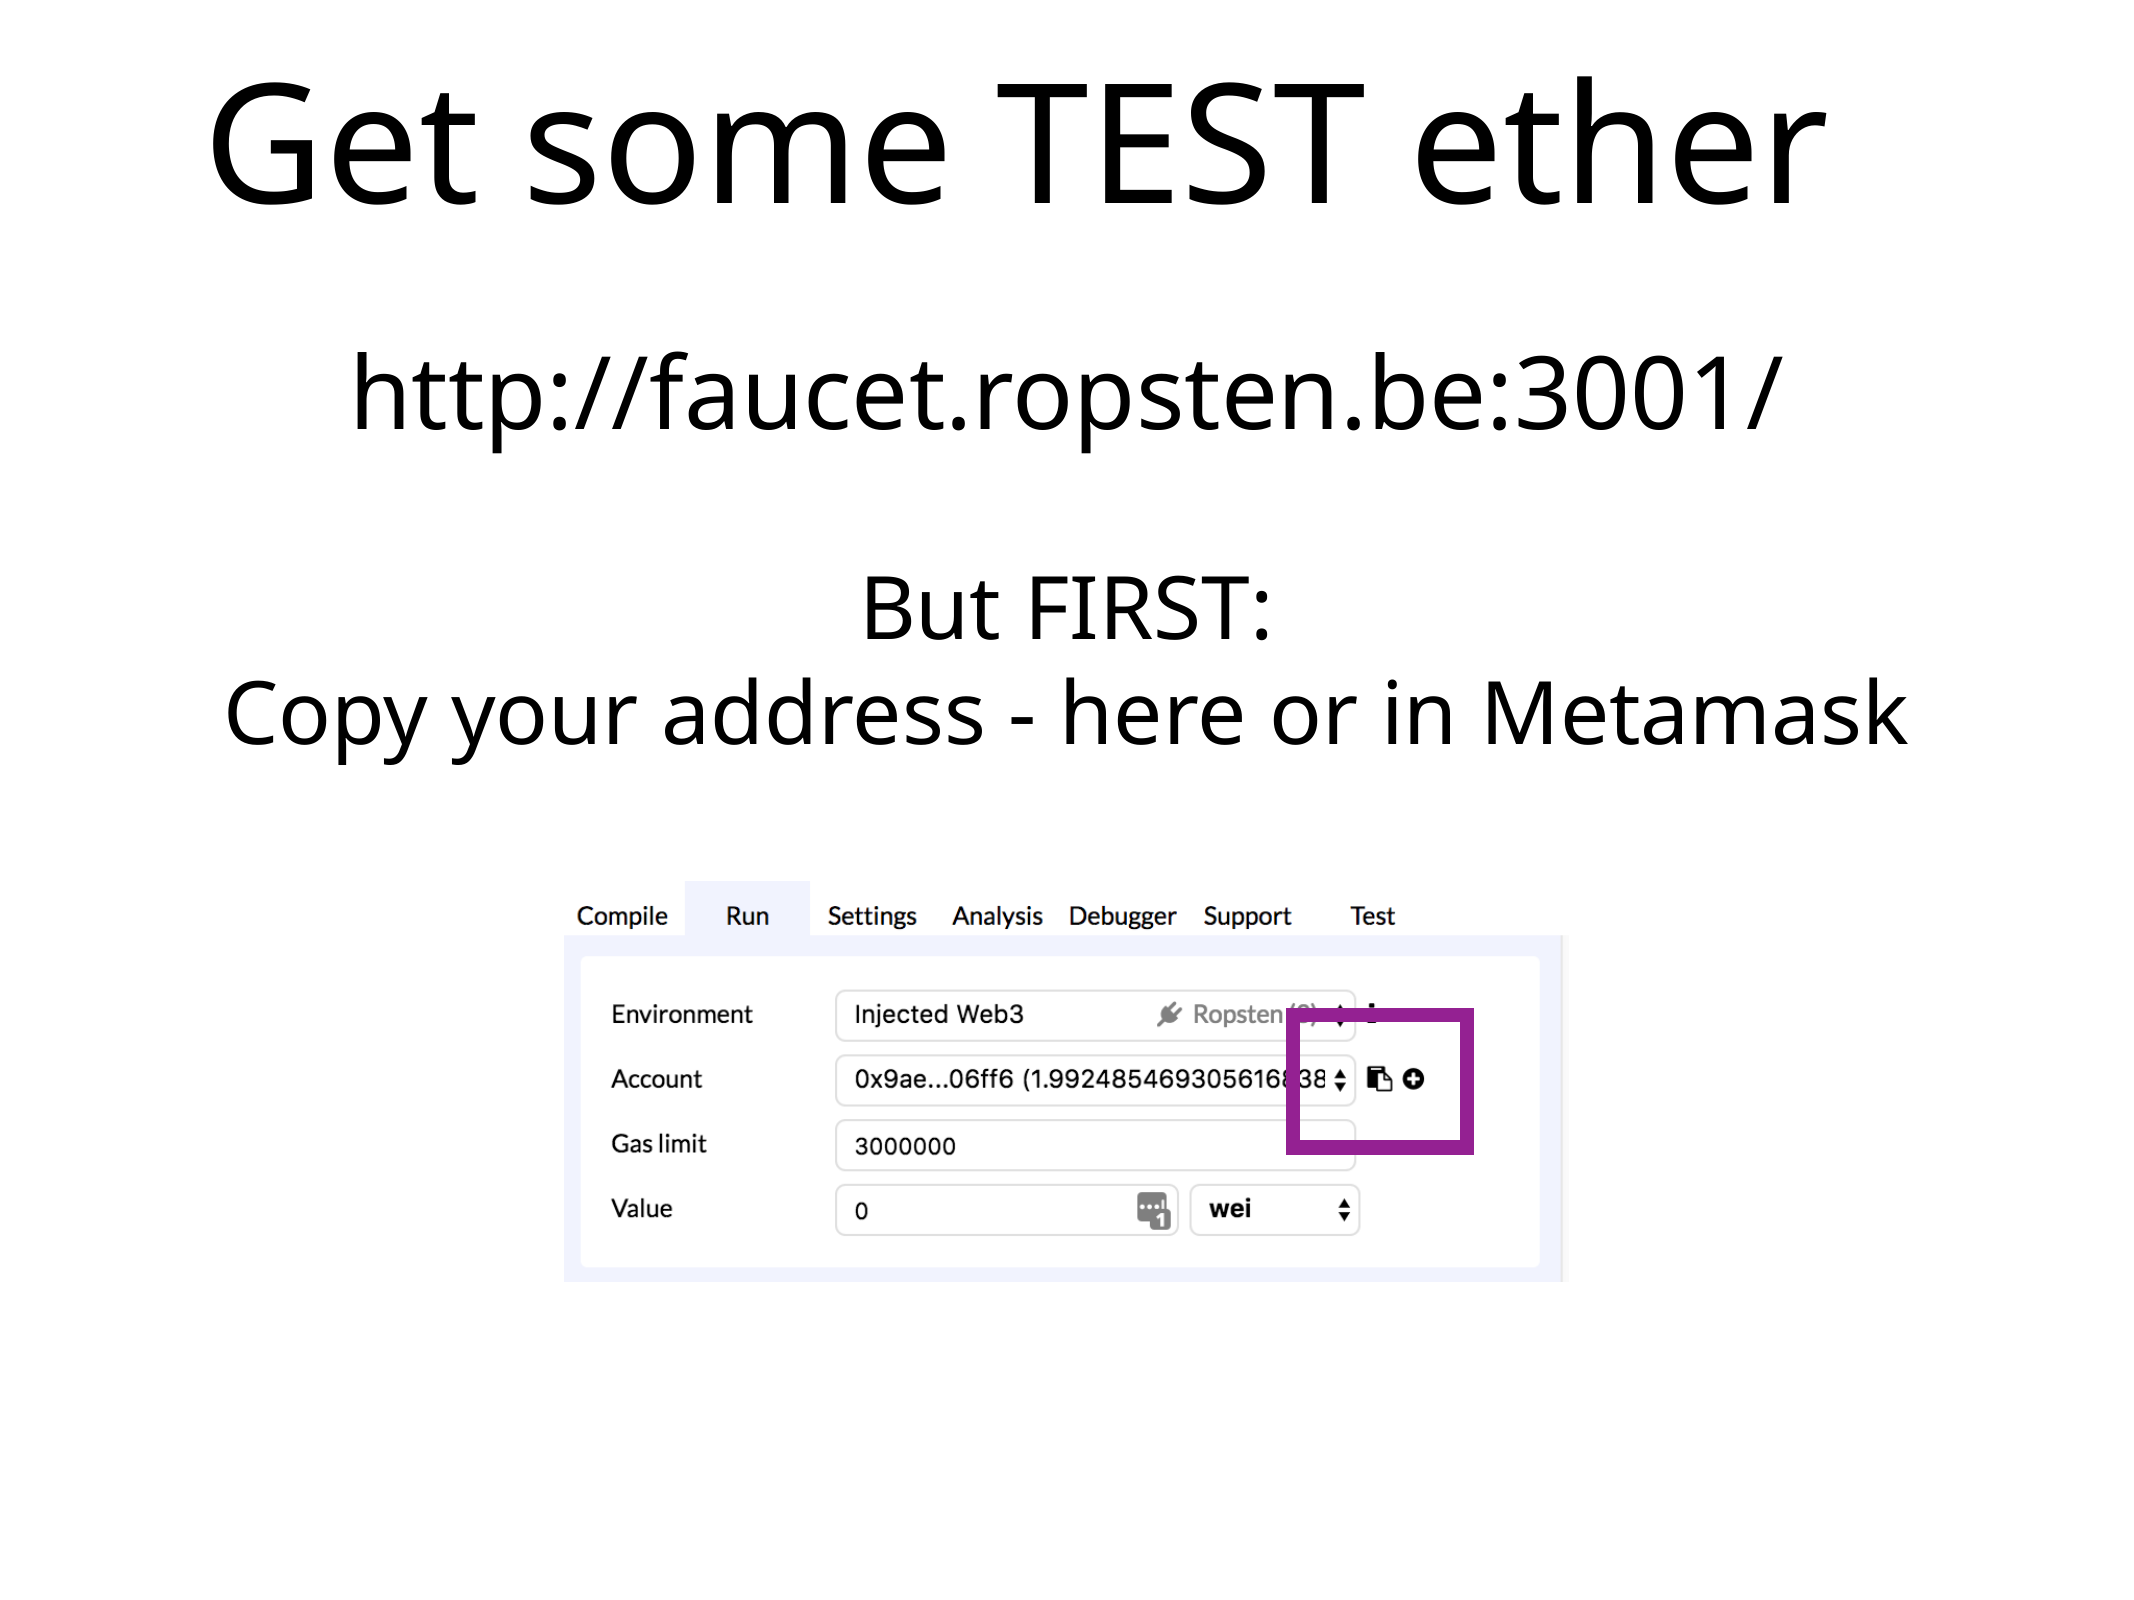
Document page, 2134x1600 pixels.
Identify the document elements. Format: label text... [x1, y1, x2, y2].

picture [564, 881, 1569, 1282]
text_box But FIRST: Copy your address - here or in Metamask [208, 543, 1925, 815]
subtitle http://faucet.ropsten.be:3001/ [208, 320, 1925, 507]
title Get some TEST ether [158, 30, 1876, 256]
